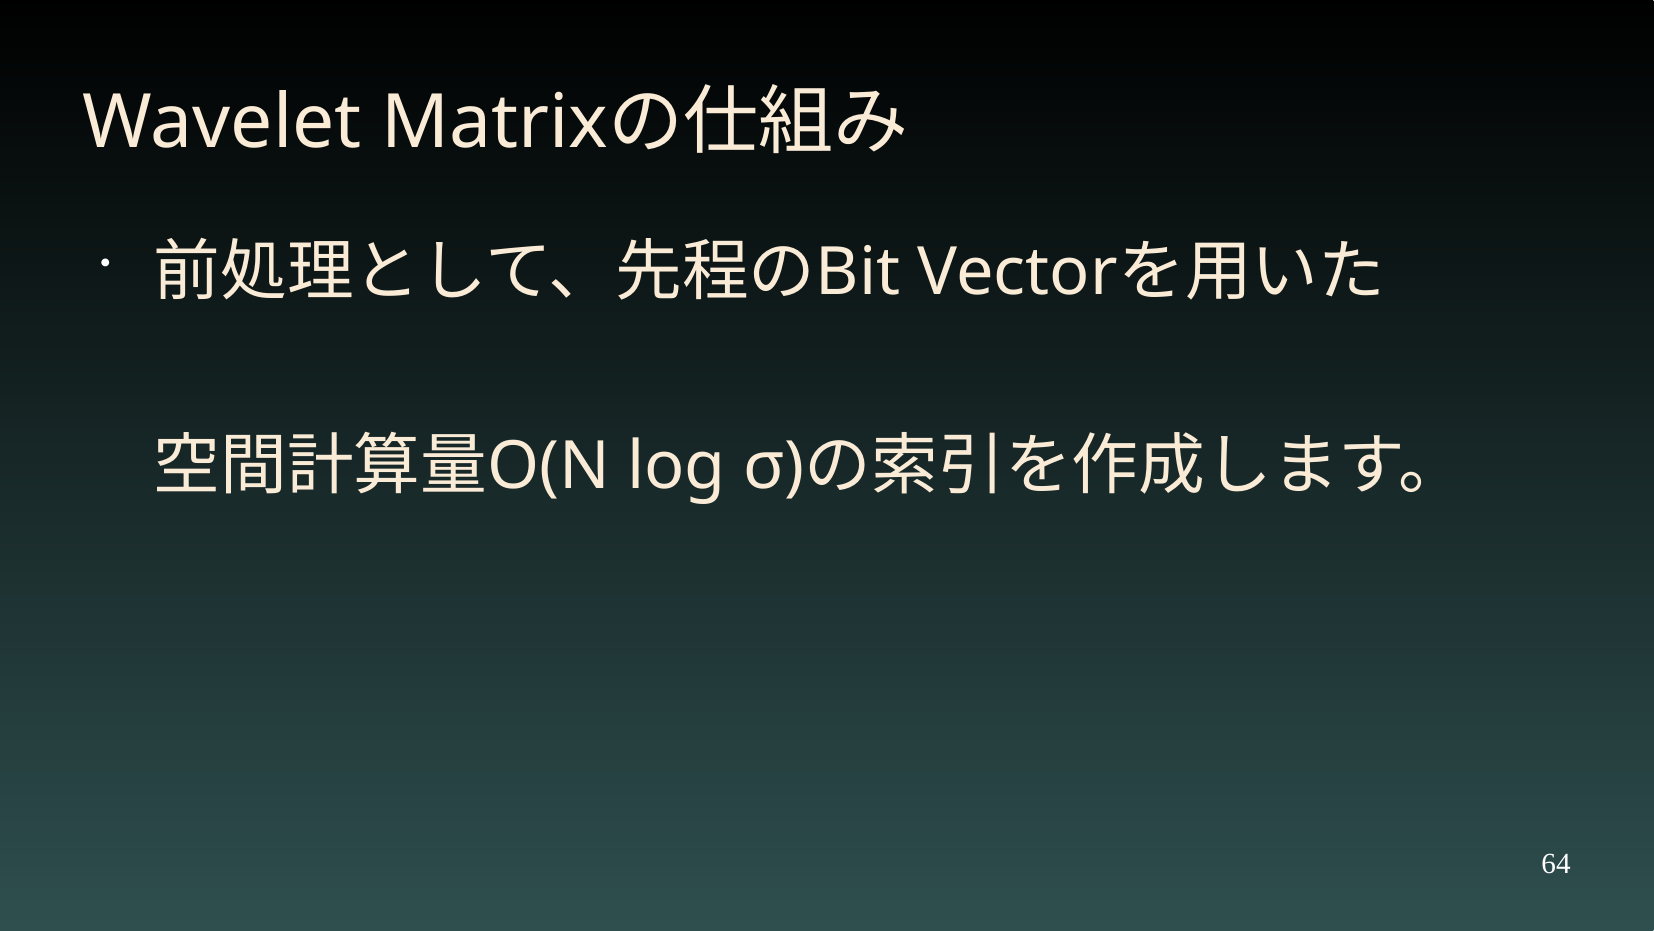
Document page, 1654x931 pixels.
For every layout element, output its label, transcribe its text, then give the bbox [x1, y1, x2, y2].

list 前処理として、先程のBit Vectorを用いた 空間計算量O(N log σ)の索引を作成します。 [82, 217, 1571, 898]
title Wavelet Matrixの仕組み [82, 37, 969, 193]
